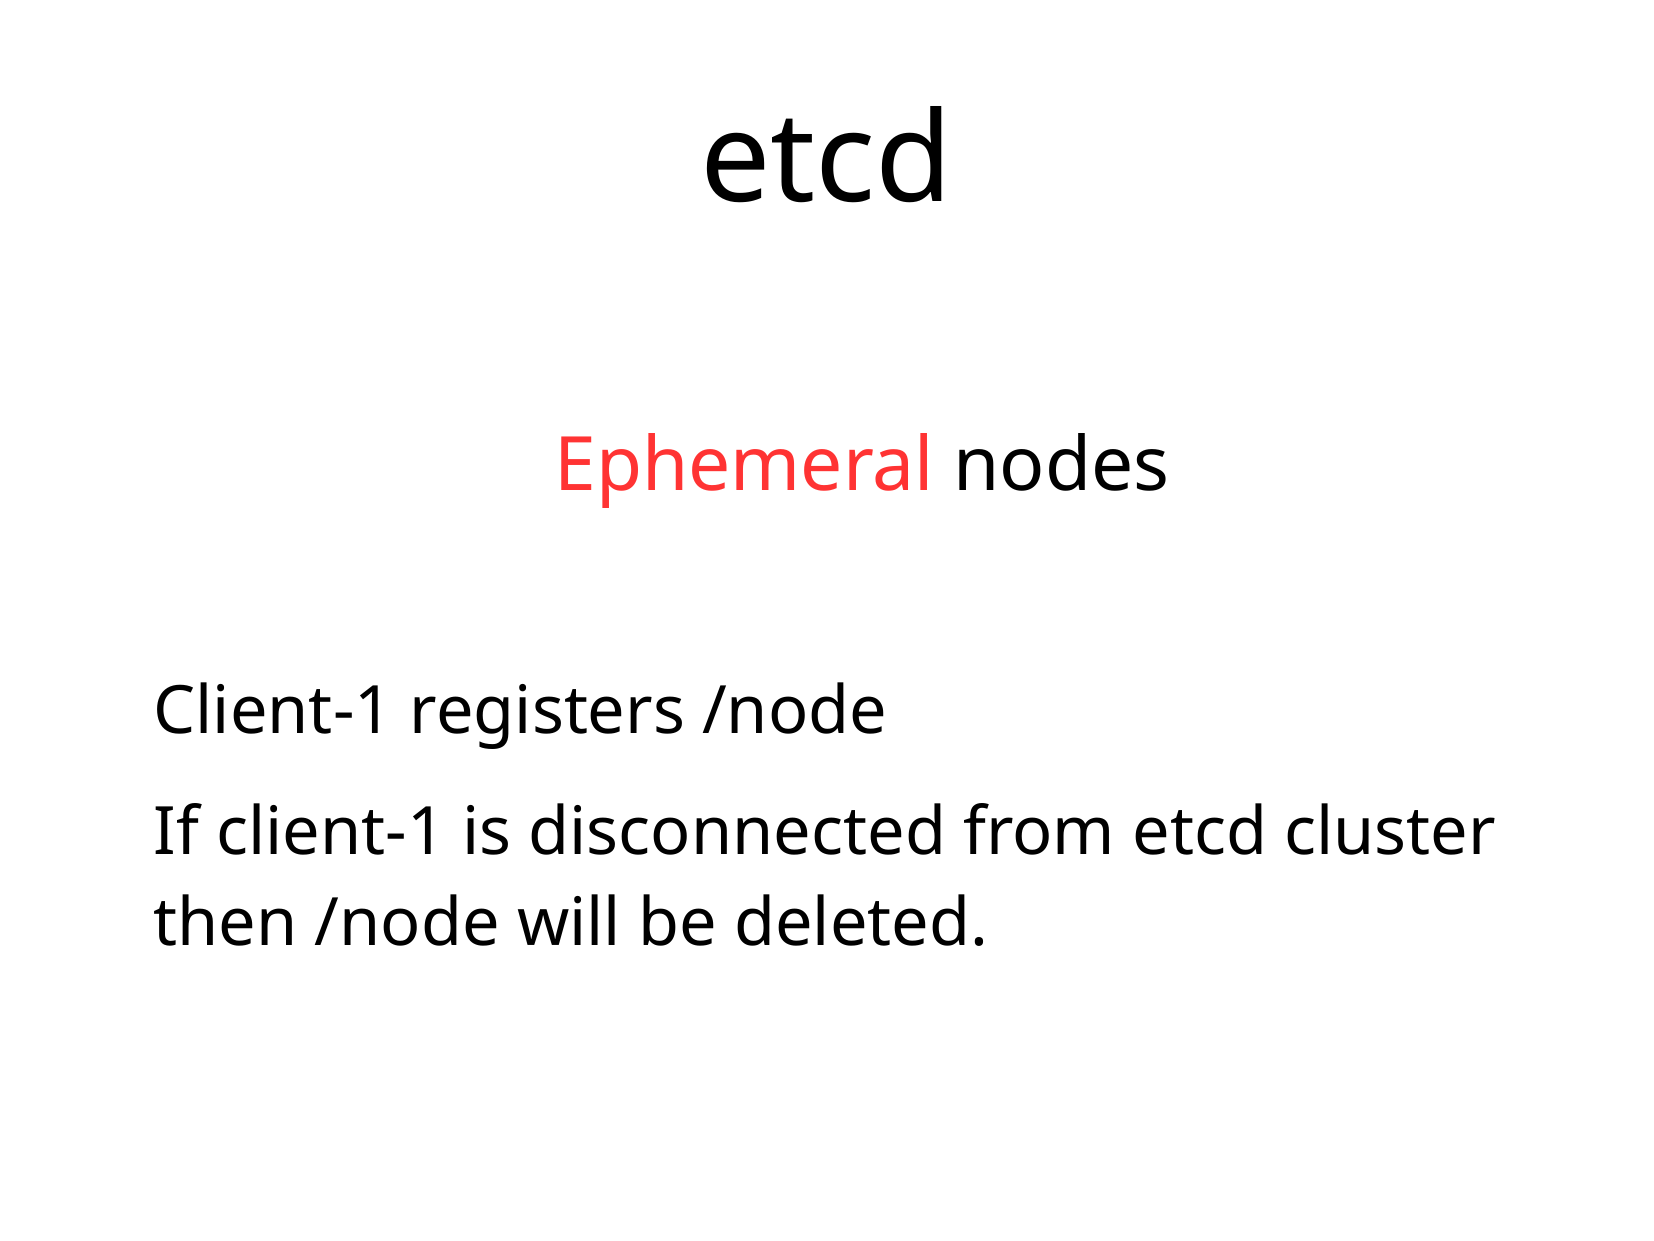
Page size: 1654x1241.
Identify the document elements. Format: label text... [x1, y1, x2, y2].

list Ephemeral nodes Client-1 registers /node If client-1 is disconnected from etcd cluster then /node will be deleted. [82, 290, 1571, 1155]
title etcd [82, 49, 1571, 257]
